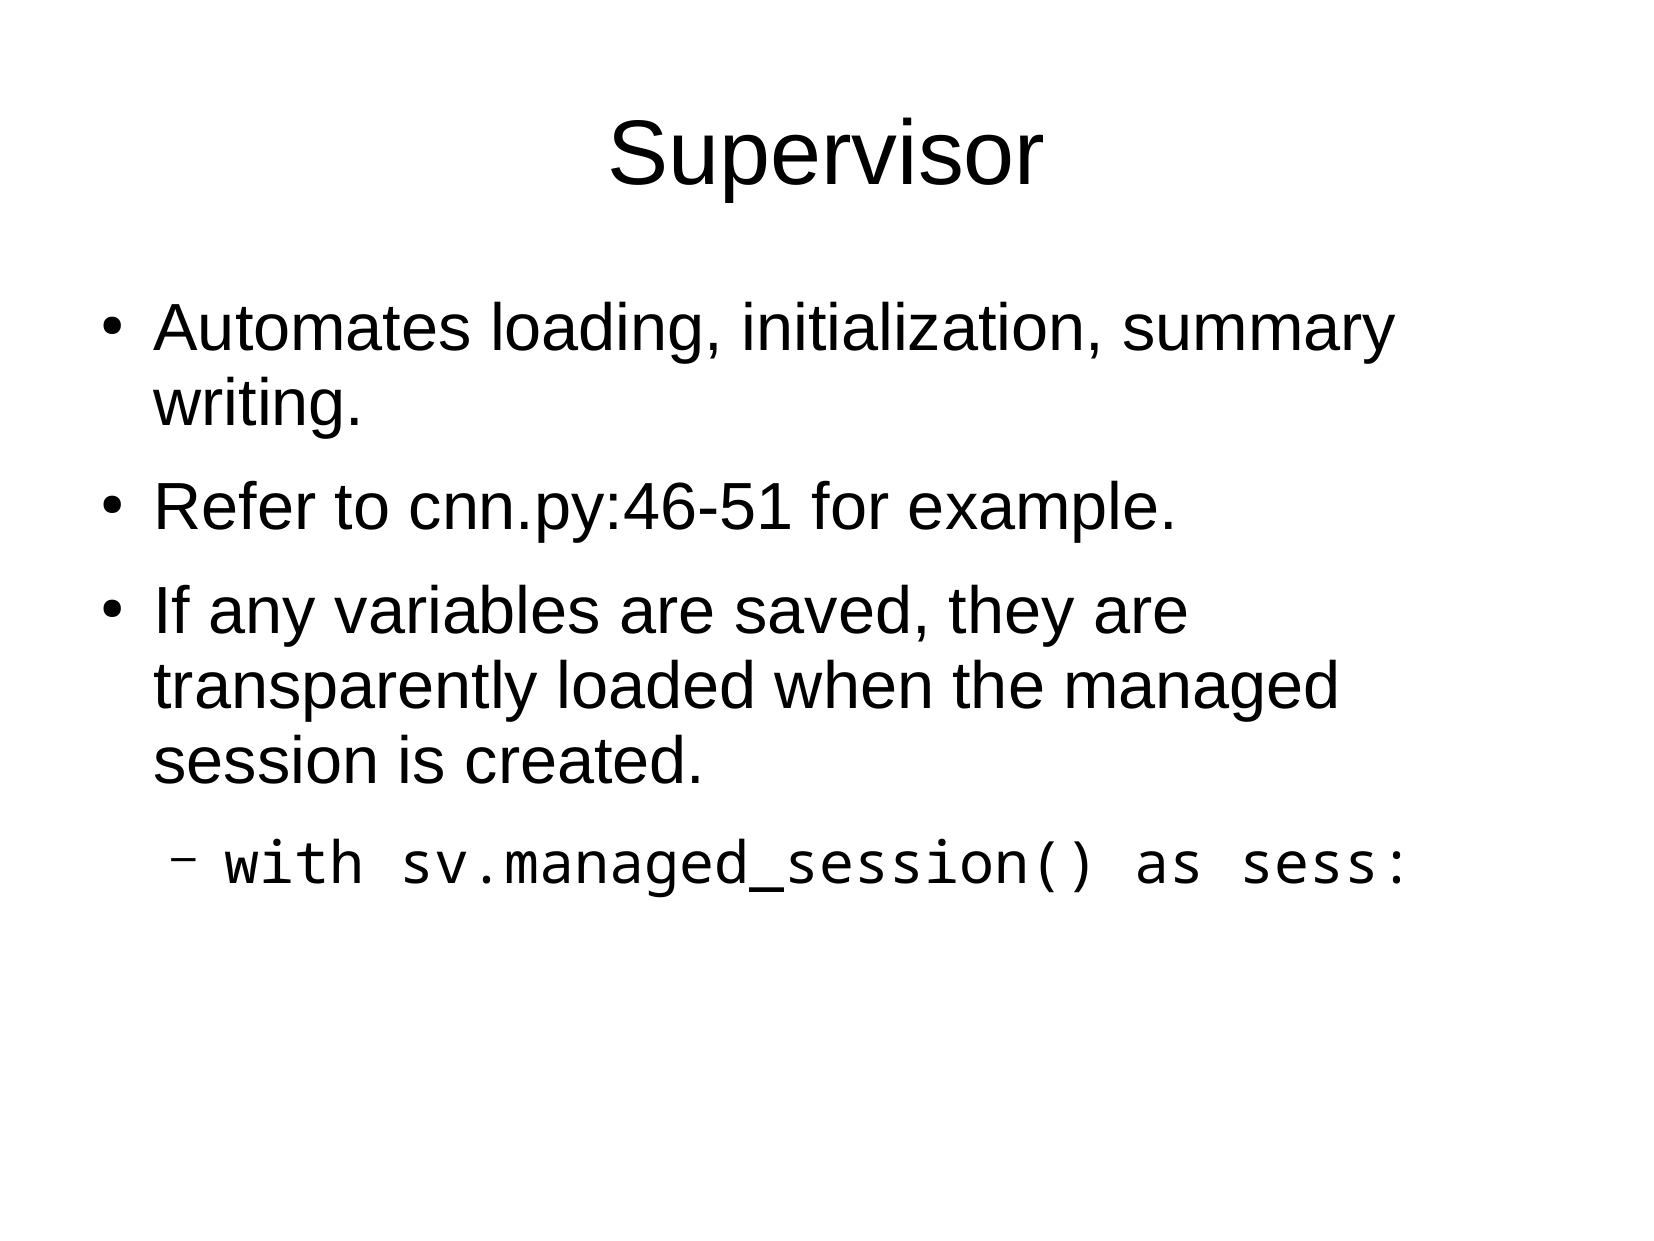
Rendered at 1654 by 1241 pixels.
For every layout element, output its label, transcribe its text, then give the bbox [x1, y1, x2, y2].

title Supervisor [82, 49, 1571, 257]
list Automates loading, initialization, summary writing. Refer to cnn.py:46-51 for example. If any variables are saved, they are transparently loaded when the managed session is created. with sv.managed_session() as sess: [82, 290, 1571, 1010]
